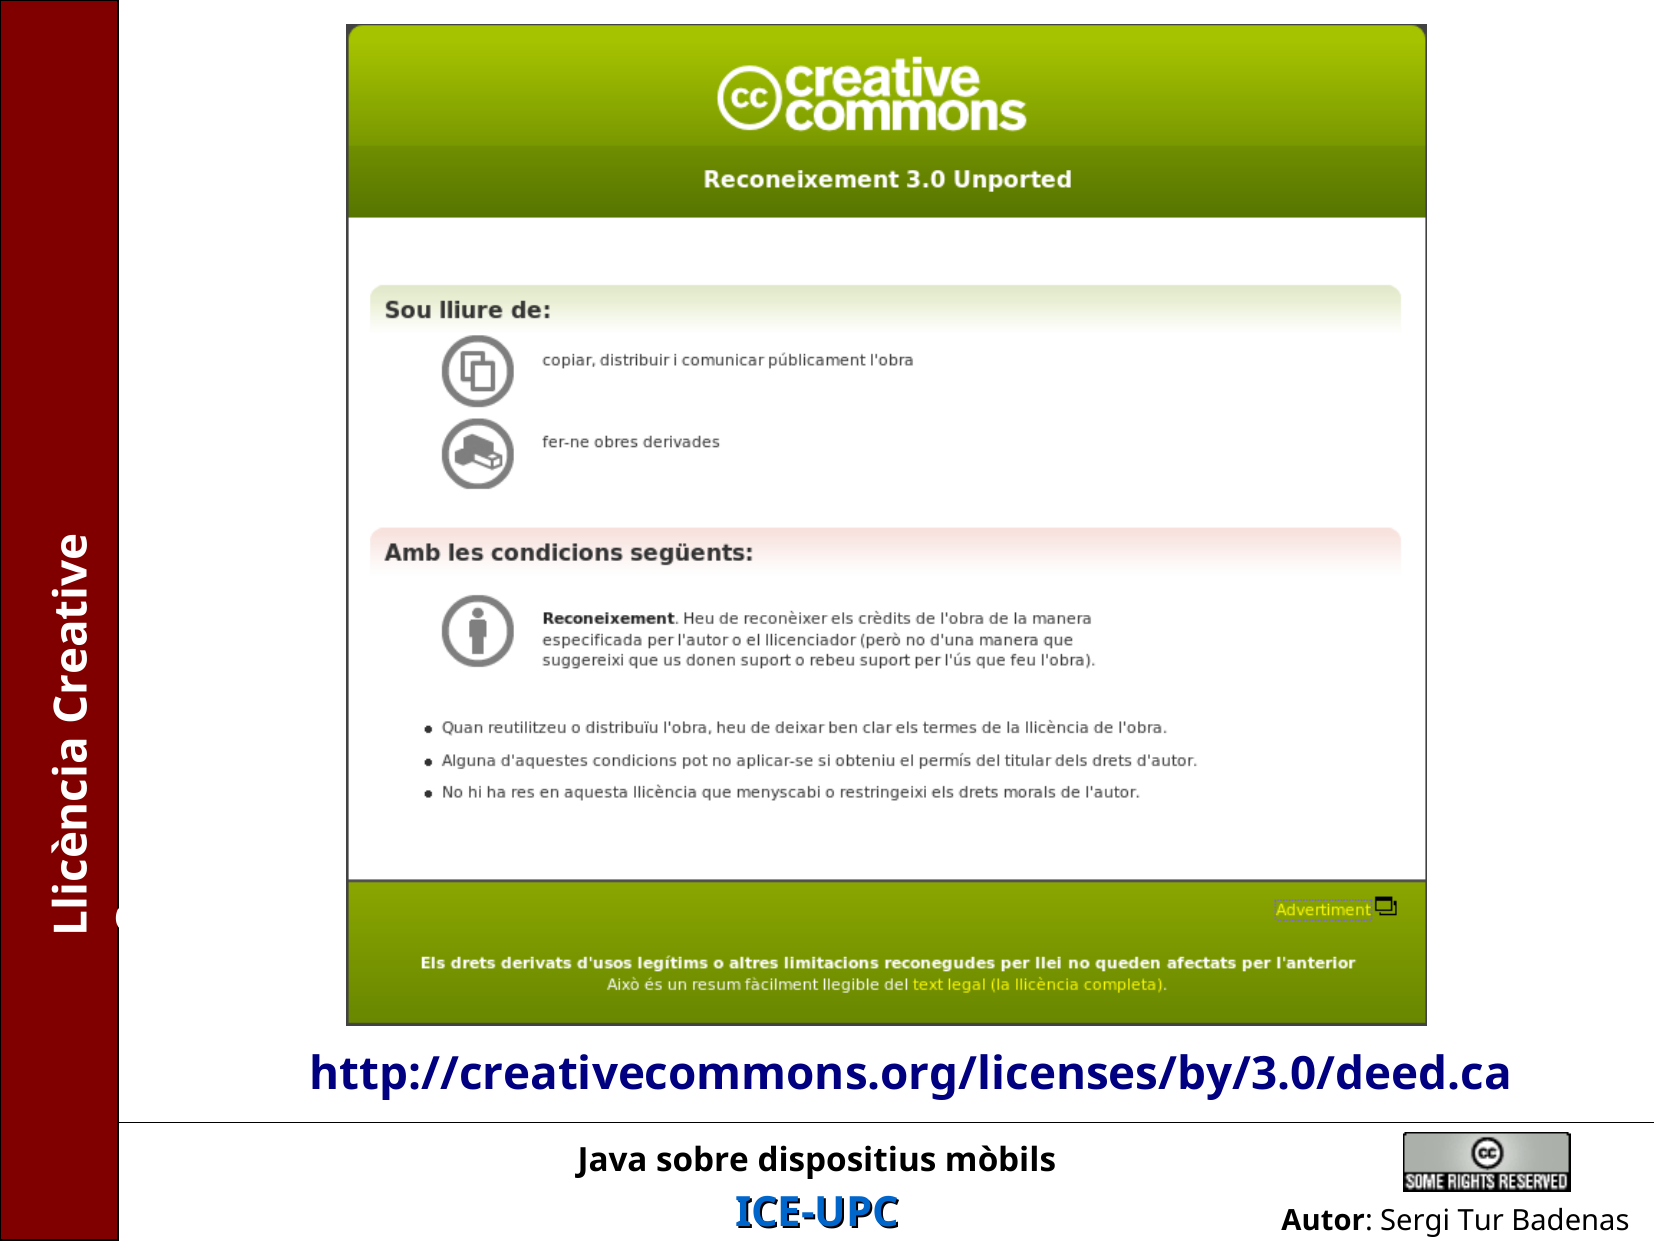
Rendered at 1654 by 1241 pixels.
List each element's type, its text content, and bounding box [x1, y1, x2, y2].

text_box http://creativecommons.org/licenses/by/3.0/deed.ca [295, 1033, 1580, 1104]
picture [1403, 1132, 1571, 1192]
picture [346, 24, 1427, 1026]
